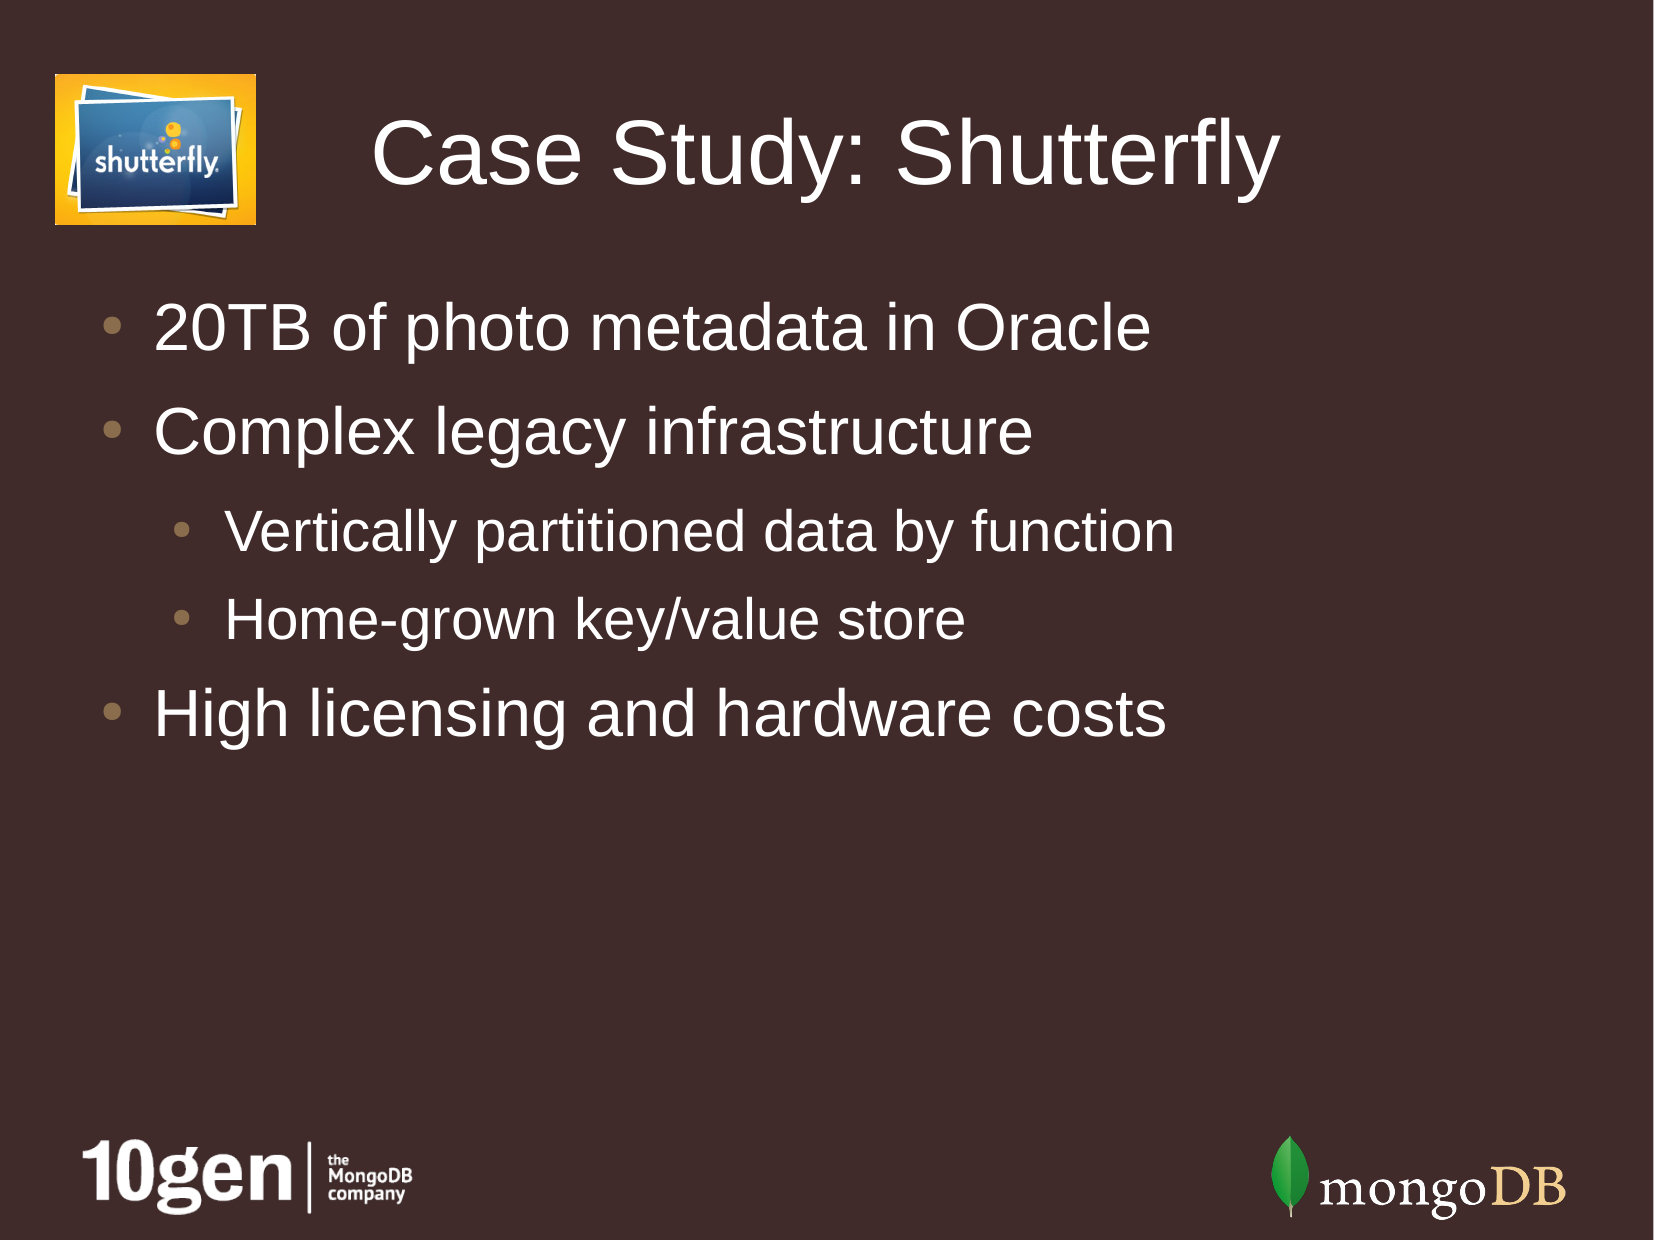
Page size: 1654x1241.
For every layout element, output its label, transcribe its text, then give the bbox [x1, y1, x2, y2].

title Case Study: Shutterfly [82, 49, 1571, 257]
picture [55, 74, 256, 226]
picture [1260, 1124, 1576, 1230]
picture [82, 1139, 413, 1215]
list 20TB of photo metadata in Oracle Complex legacy infrastructure Vertically partitioned data by function Home-grown key/value store High licensing and hardware costs [82, 290, 1571, 1010]
